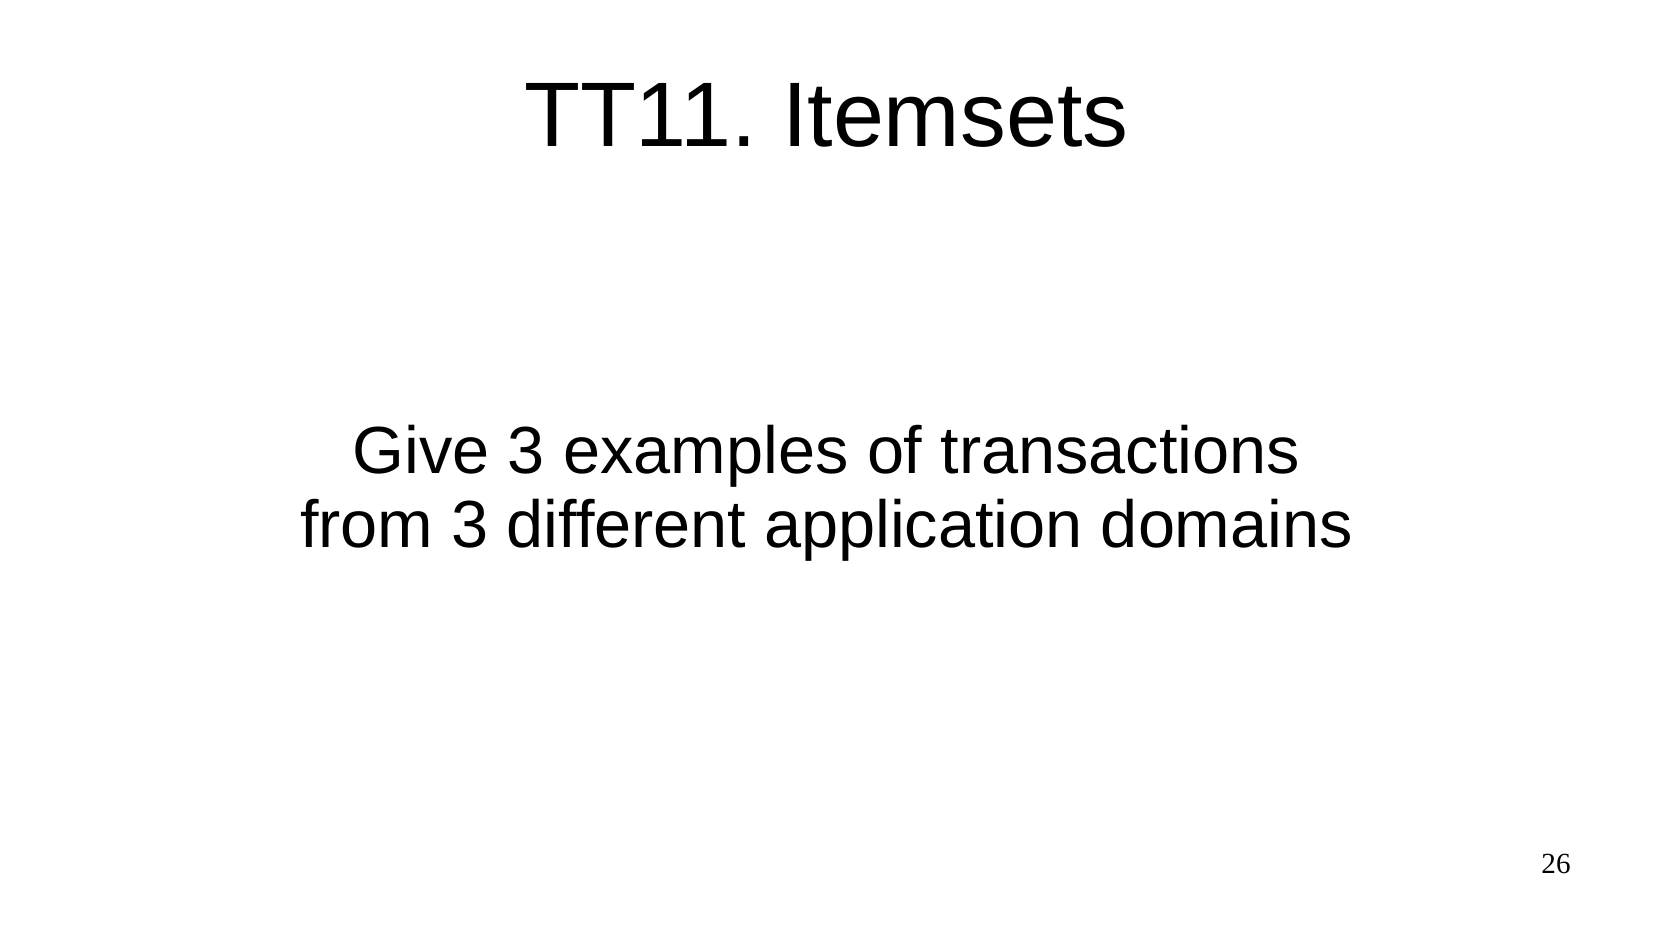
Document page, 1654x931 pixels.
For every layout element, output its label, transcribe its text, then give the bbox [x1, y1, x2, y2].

subtitle Give 3 examples of transactions from 3 different application domains [82, 217, 1571, 758]
title TT11. Itemsets [82, 37, 1571, 193]
